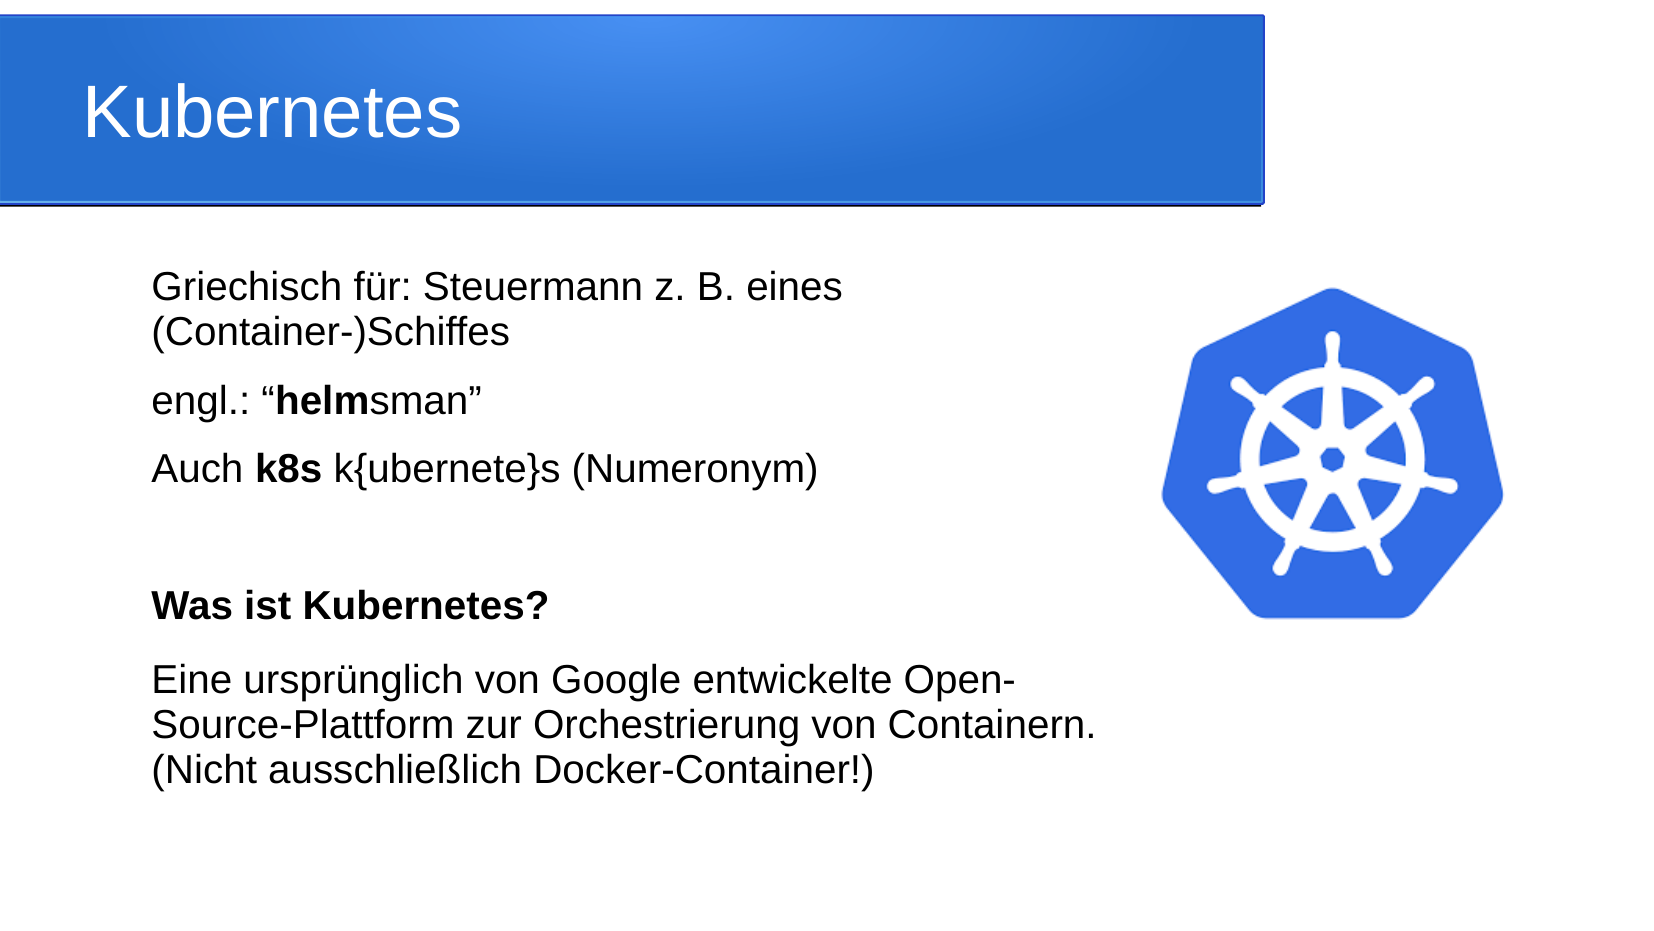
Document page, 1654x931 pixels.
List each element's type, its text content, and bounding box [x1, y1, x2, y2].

list Griechisch für: Steuermann z. B. eines (Container-)Schiffes engl.: “helmsman” Auch k8s k{ubernete}s (Numeronym) Was ist Kubernetes? Eine ursprünglich von Google entwickelte Open-Source-Plattform zur Orchestrierung von Containern. (Nicht ausschließlich Docker-Container!) [82, 263, 1111, 804]
picture [1157, 283, 1514, 629]
title Kubernetes [82, 35, 1235, 189]
